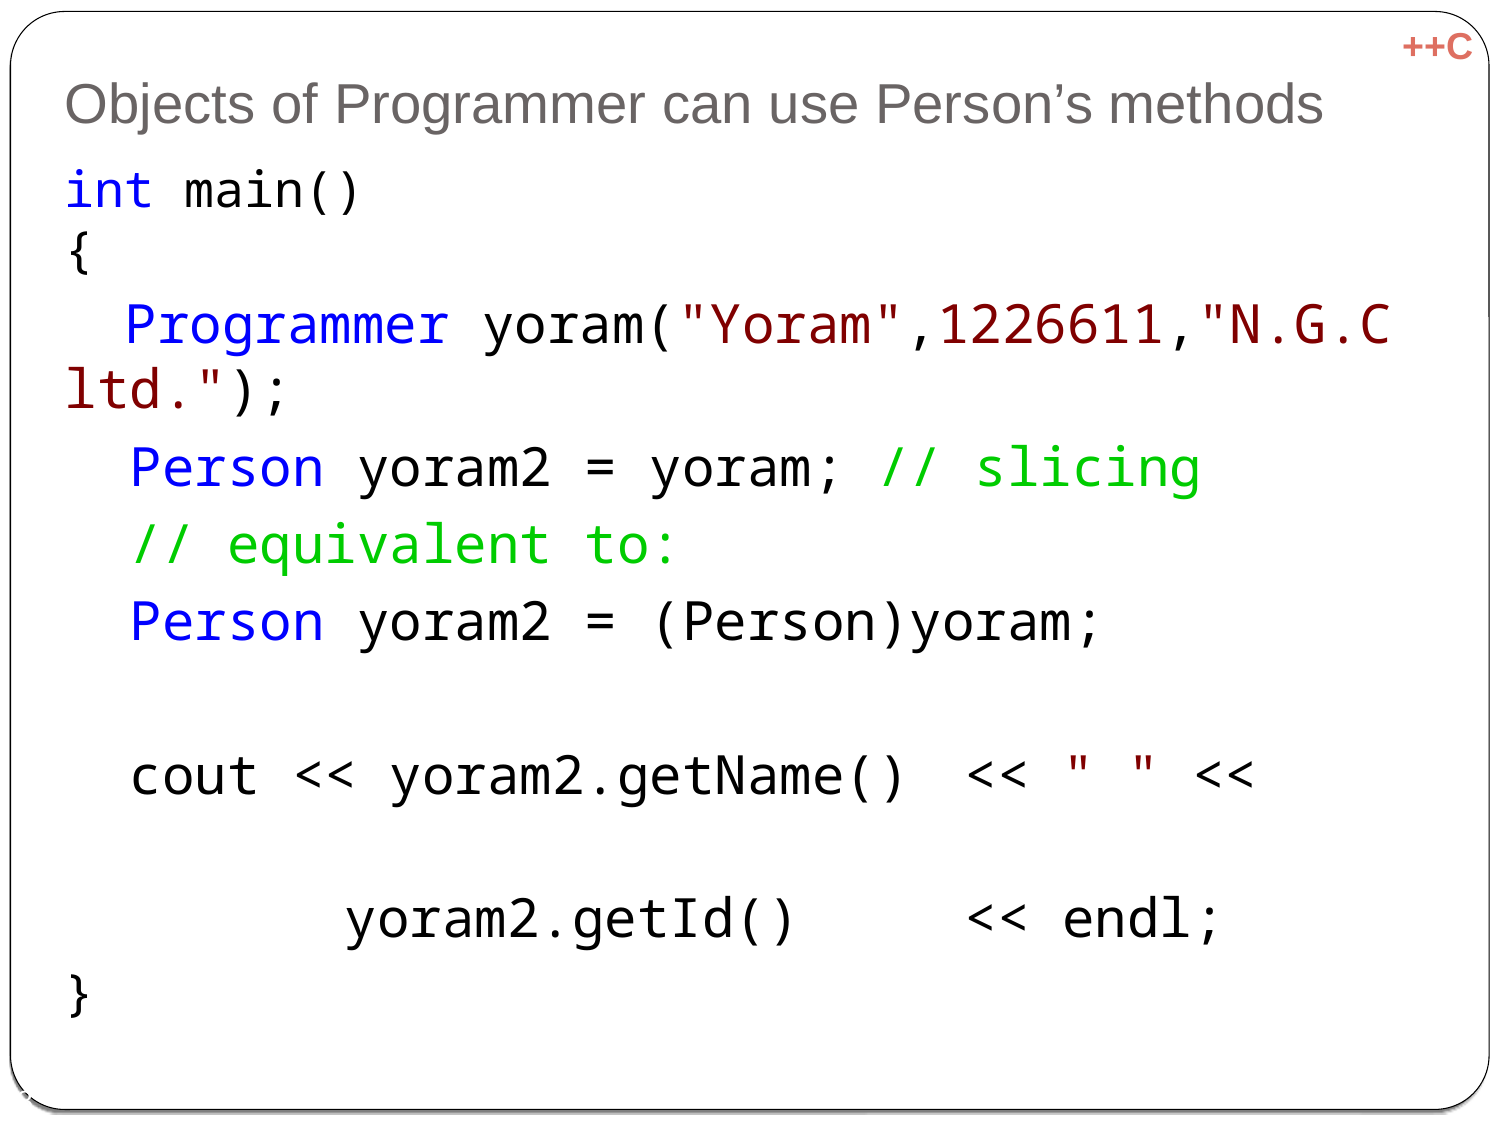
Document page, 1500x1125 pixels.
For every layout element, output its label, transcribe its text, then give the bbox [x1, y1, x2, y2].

list int main() { Programmer yoram("Yoram",1226611,"N.G.C ltd."); Person yoram2 = yoram; // slicing // equivalent to: Person yoram2 = (Person)yoram; cout << yoram2.getName() << " " << yoram2.getId() << endl; } [50, 149, 1450, 1088]
slide_number <number> [0, 1074, 50, 1125]
title Objects of Programmer can use Person’s methods [50, 45, 1450, 149]
